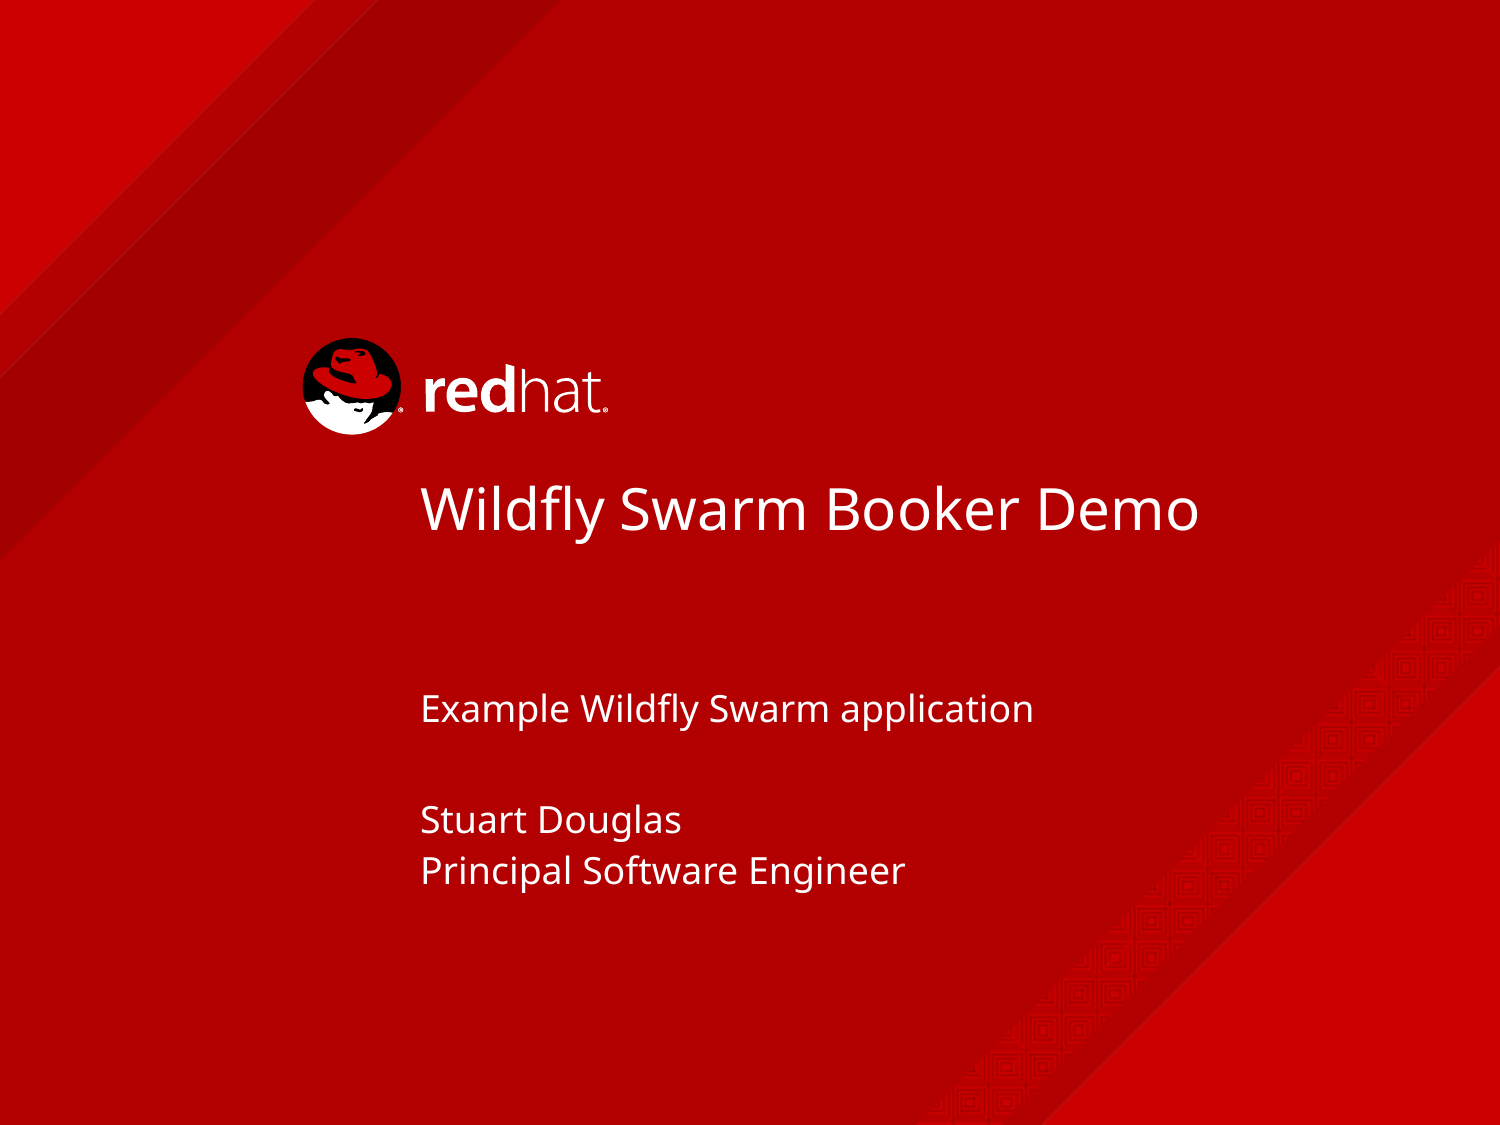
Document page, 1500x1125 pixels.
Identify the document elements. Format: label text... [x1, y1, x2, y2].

picture [0, 0, 1500, 1125]
title Wildfly Swarm Booker Demo [420, 467, 1381, 616]
subtitle Example Wildfly Swarm application Stuart Douglas Principal Software Engineer [420, 682, 1411, 944]
